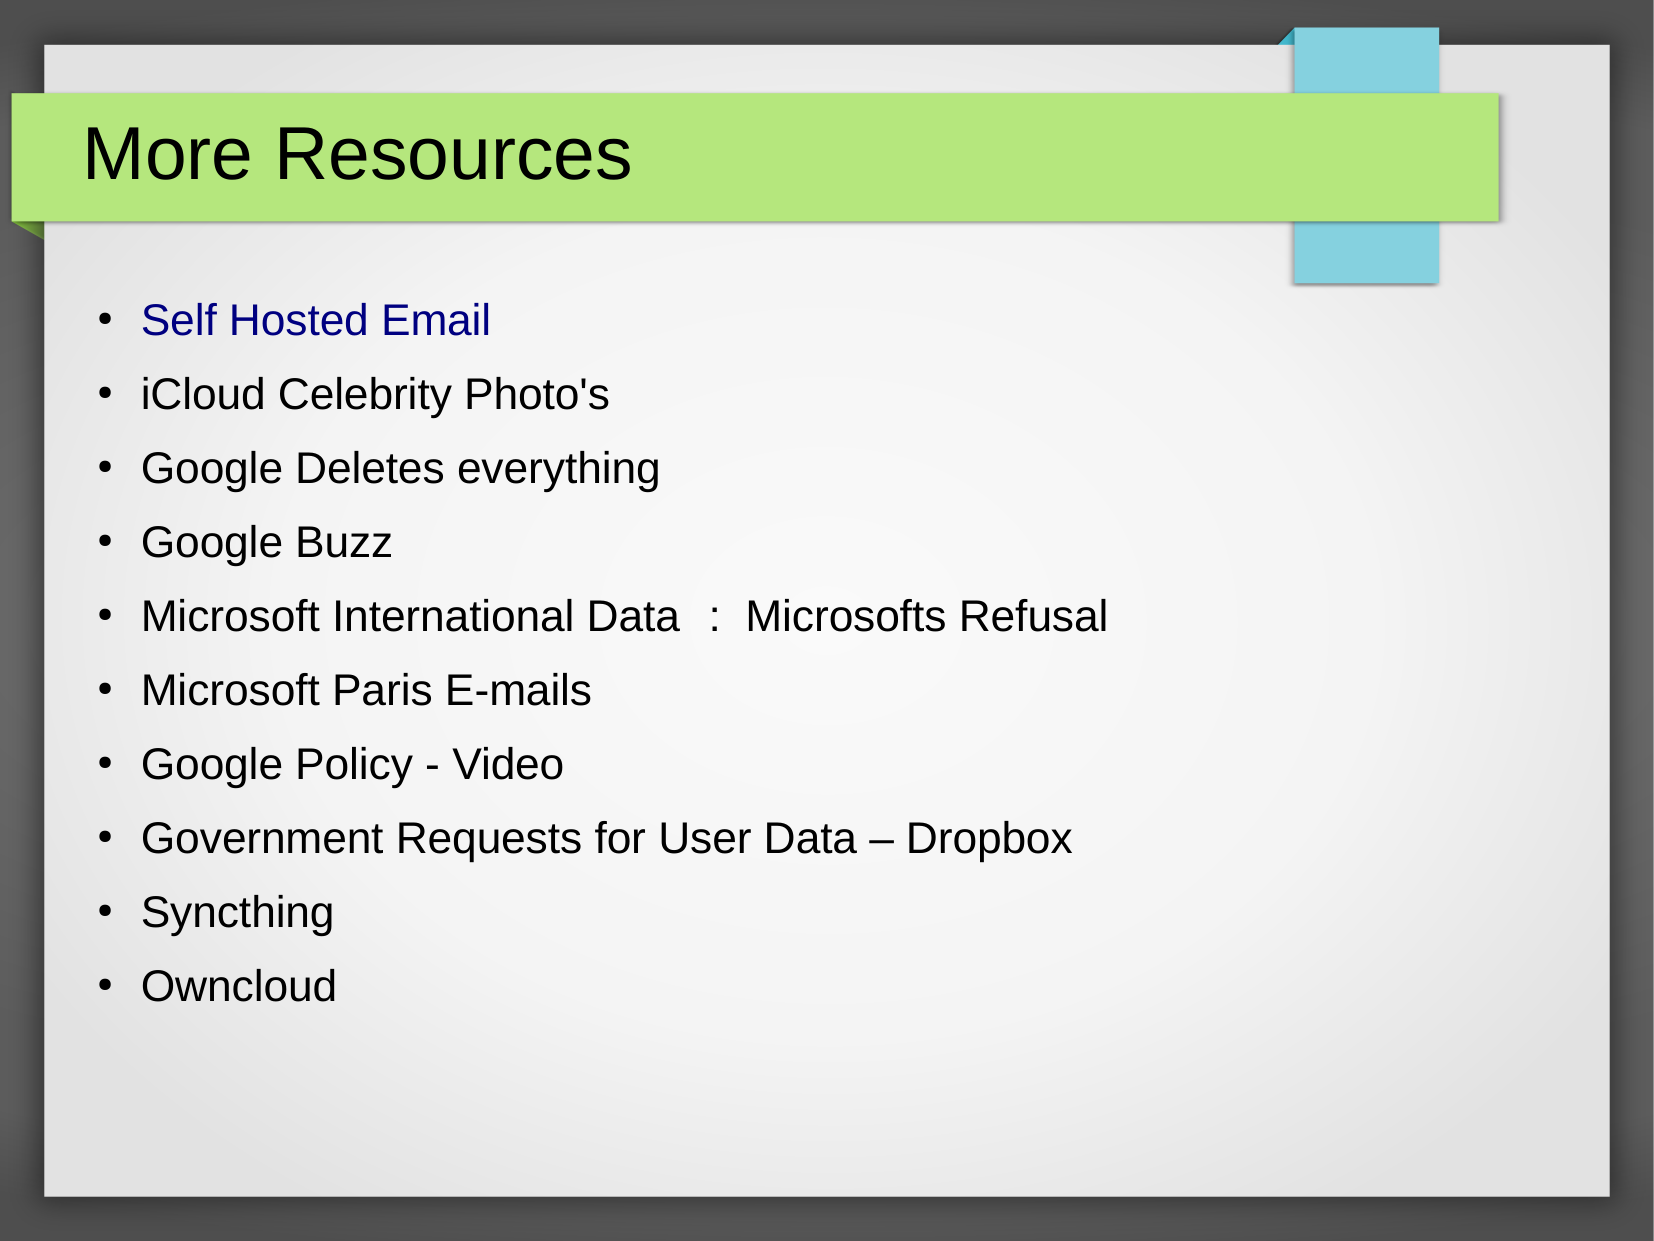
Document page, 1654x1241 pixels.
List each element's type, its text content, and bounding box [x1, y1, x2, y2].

title More Resources [82, 94, 1264, 213]
picture [0, 0, 1654, 1241]
list Self Hosted Email iCloud Celebrity Photo's Google Deletes everything Google Buzz Microsoft International Data : Microsofts Refusal Microsoft Paris E-mails Google Policy - Video Government Requests for User Data – Dropbox Syncthing Owncloud [82, 295, 1571, 1015]
